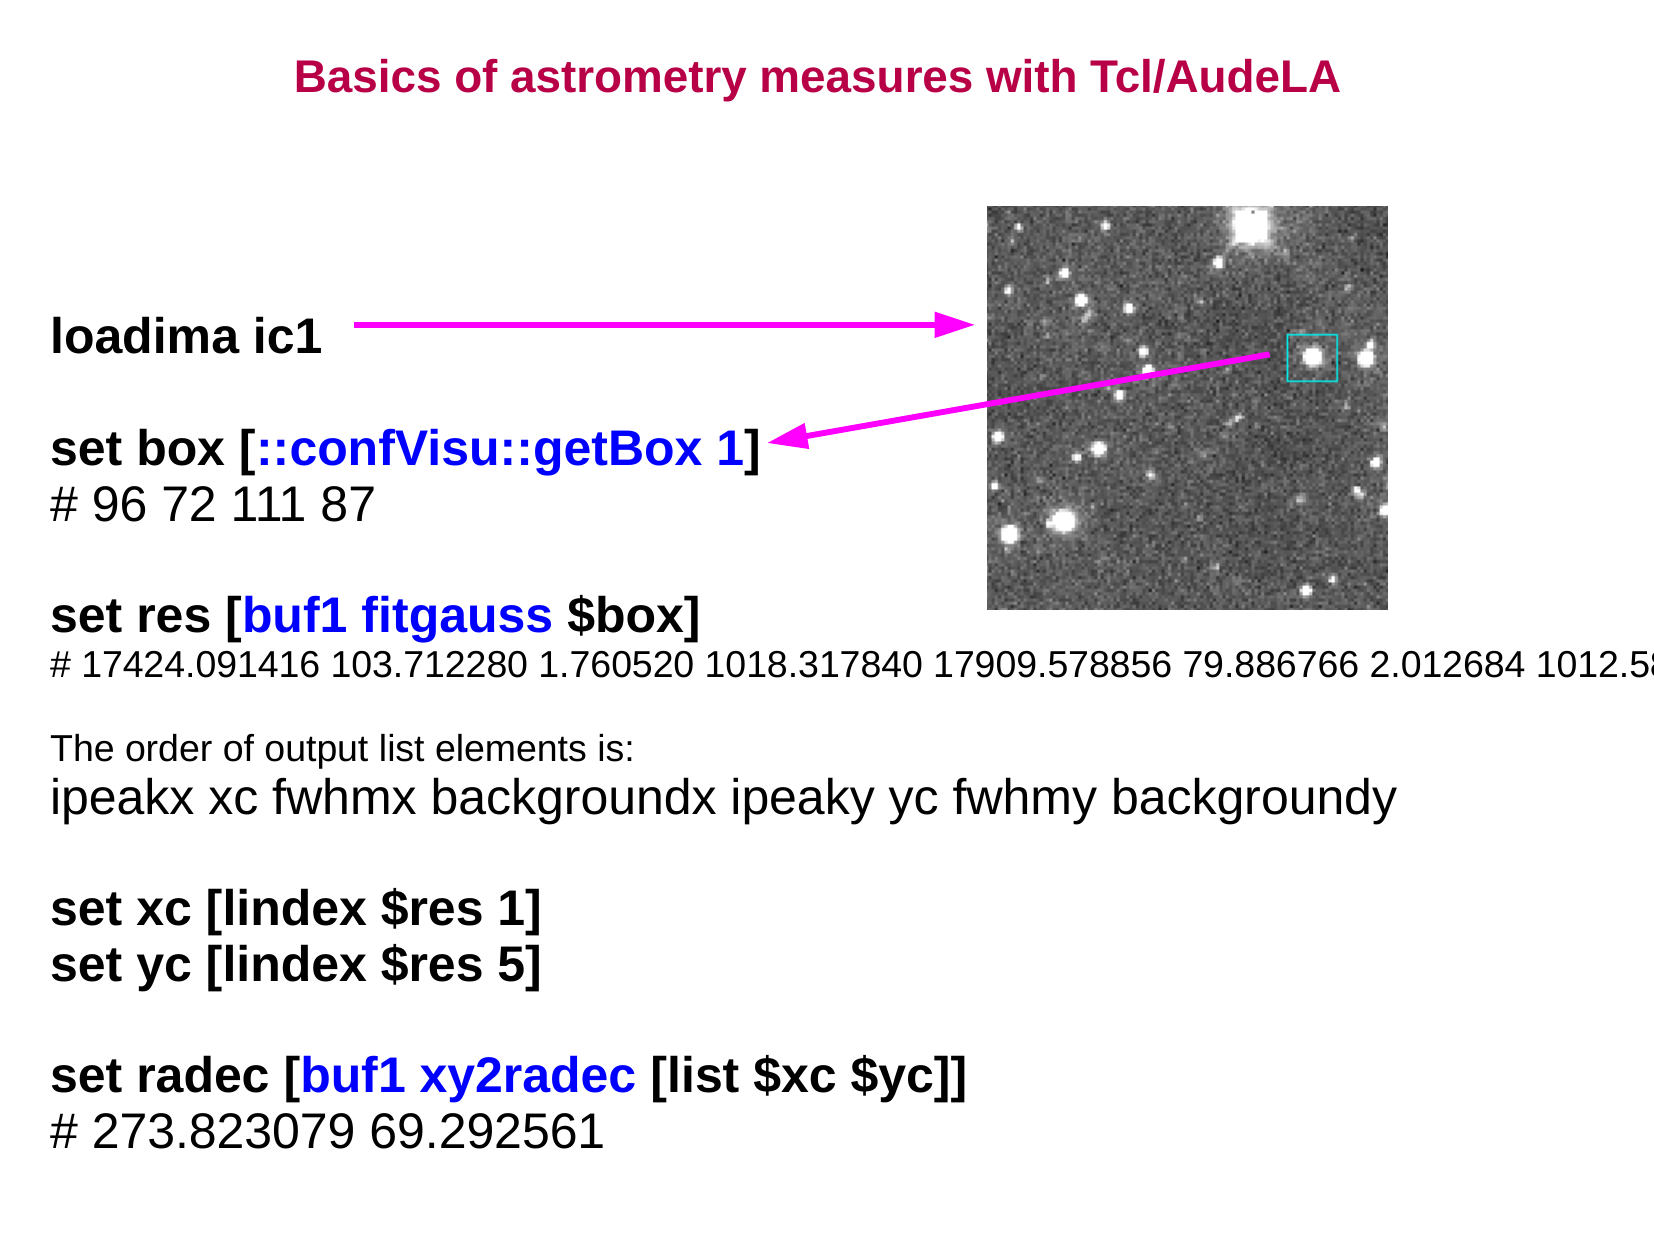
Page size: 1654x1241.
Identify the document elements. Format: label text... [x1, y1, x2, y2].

text_box loadima ic1 set box [::confVisu::getBox 1] # 96 72 111 87 set res [buf1 fitgauss $box] # 17424.091416 103.712280 1.760520 1018.317840 17909.578856 79.886766 2.012684 1012.588817 The order of output list elements is: ipeakx xc fwhmx backgroundx ipeaky yc fwhmy backgroundy set xc [lindex $res 1] set yc [lindex $res 5] set radec [buf1 xy2radec [list $xc $yc]] # 273.823079 69.292561 [35, 301, 1654, 1235]
picture [987, 206, 1388, 611]
text_box Basics of astrometry measures with Tcl/AudeLA [279, 43, 1357, 111]
